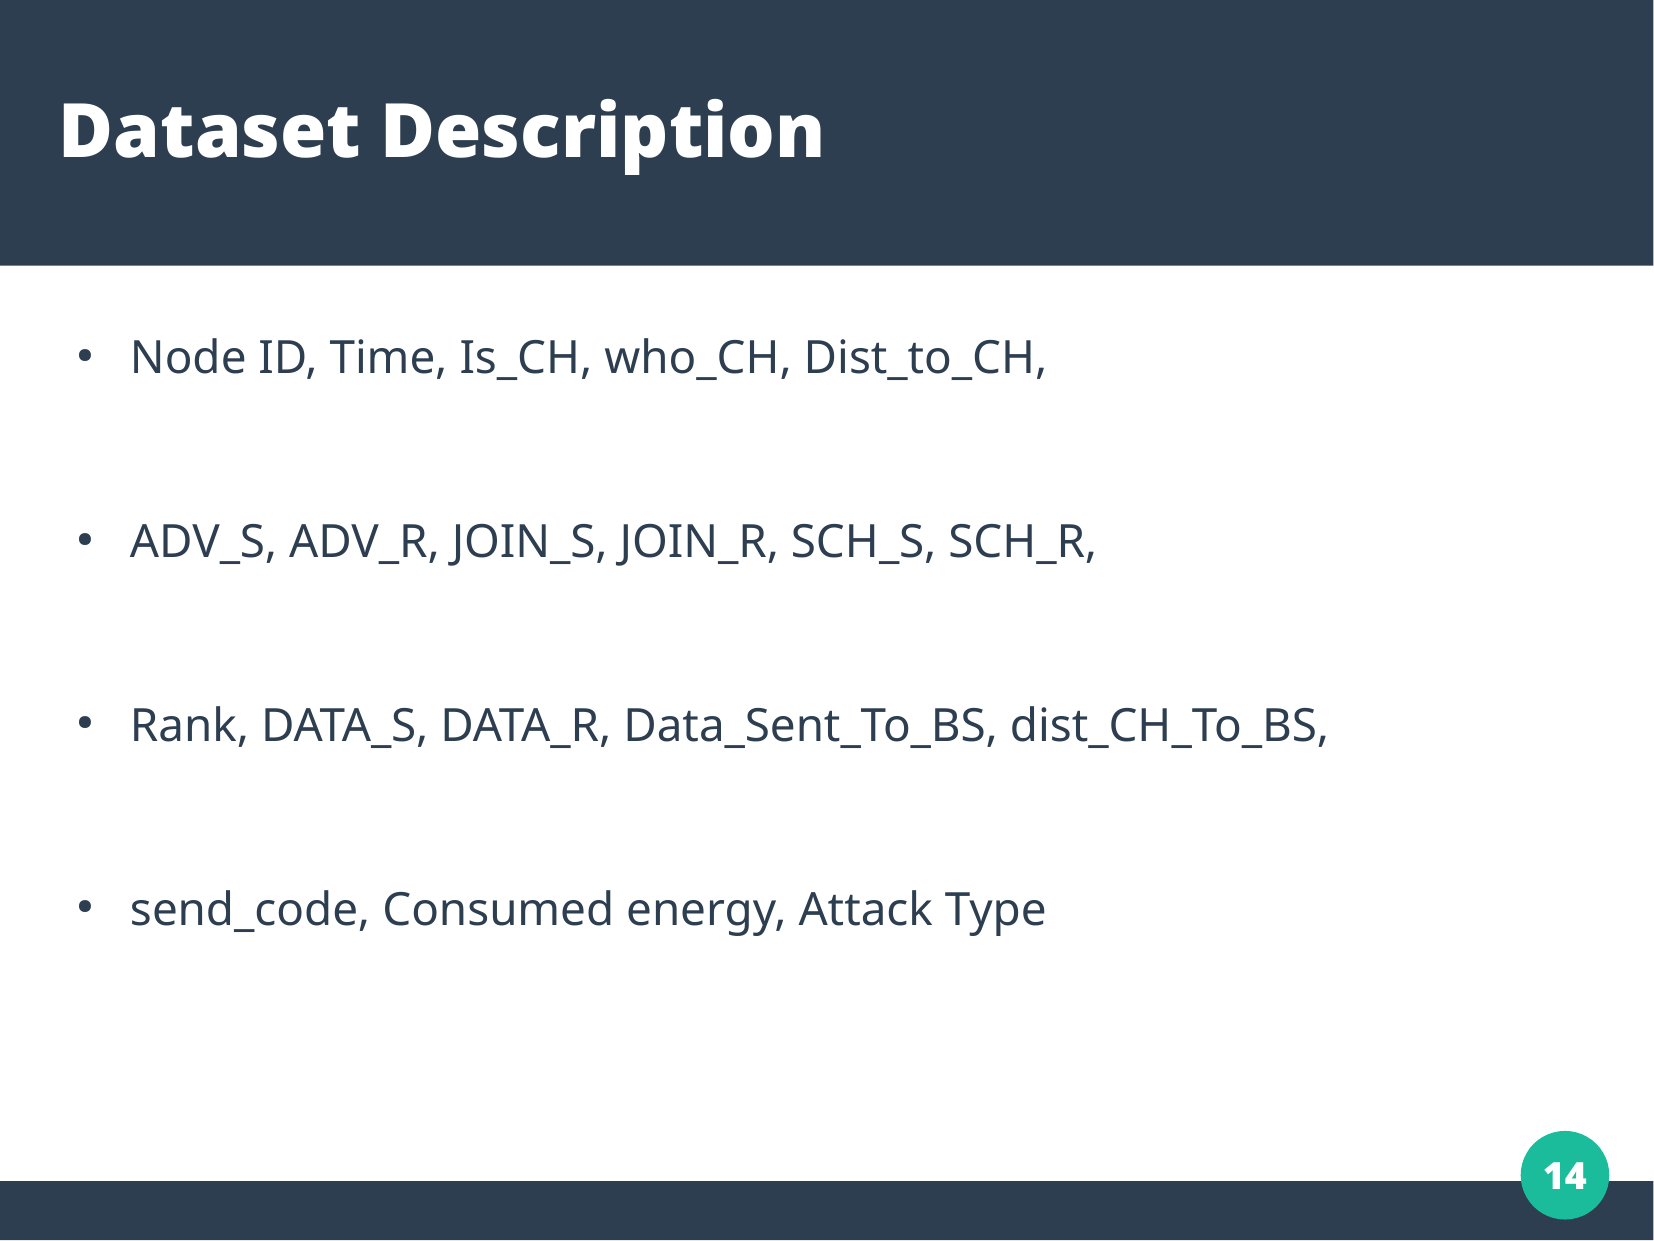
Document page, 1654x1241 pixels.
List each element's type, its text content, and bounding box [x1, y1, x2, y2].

list Node ID, Time, Is_CH, who_CH, Dist_to_CH, ADV_S, ADV_R, JOIN_S, JOIN_R, SCH_S, SCH_R, Rank, DATA_S, DATA_R, Data_Sent_To_BS, dist_CH_To_BS, send_code, Consumed energy, Attack Type [59, 324, 1595, 1152]
title Dataset Description [59, 49, 1595, 207]
